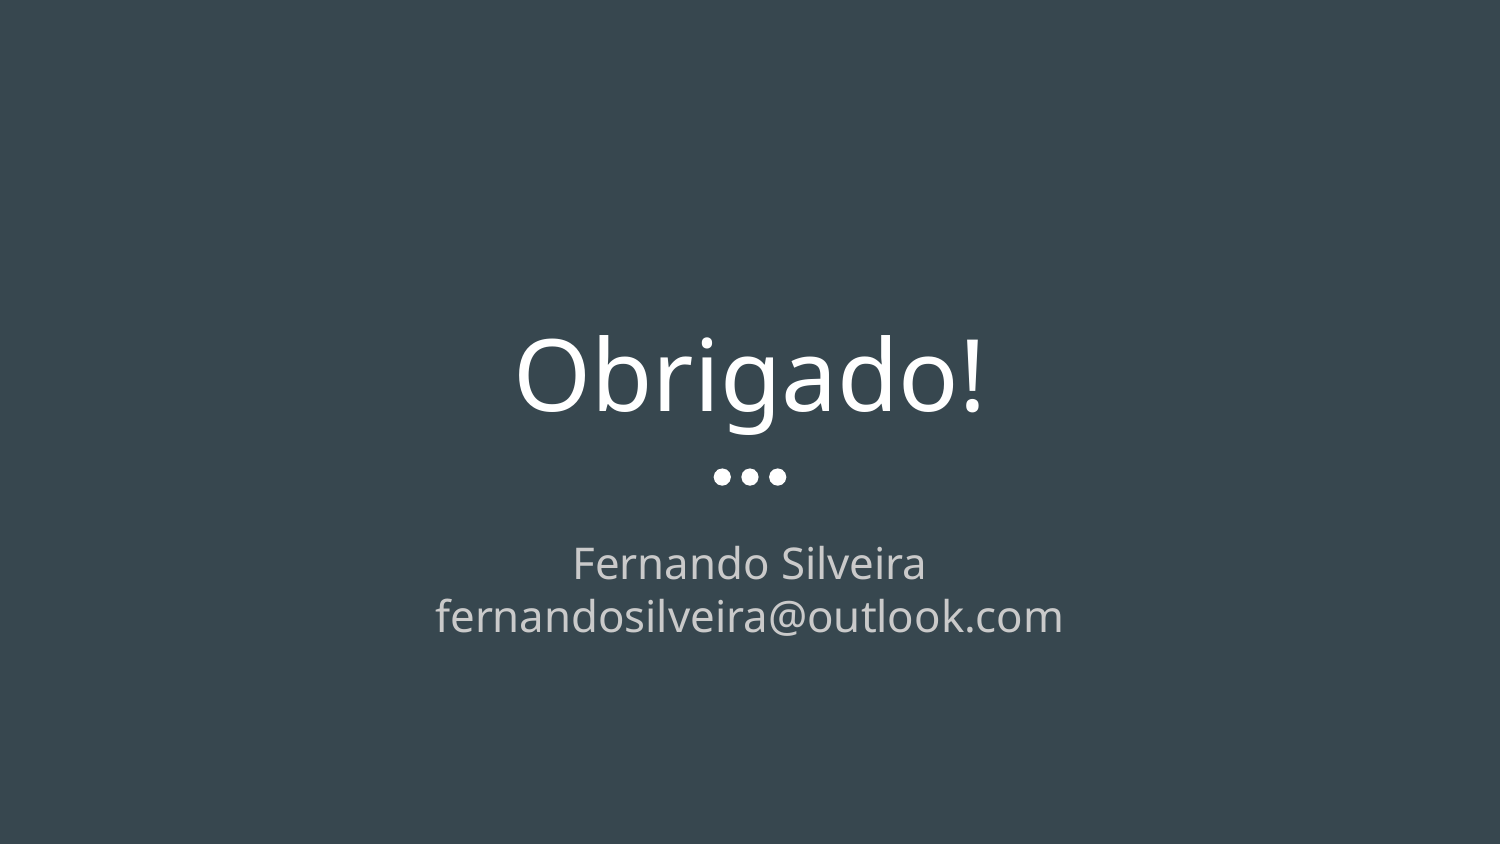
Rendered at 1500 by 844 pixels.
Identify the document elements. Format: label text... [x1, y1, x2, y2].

title Obrigado! [110, 162, 1390, 447]
subtitle Fernando Silveira fernandosilveira@outlook.com [110, 520, 1390, 651]
